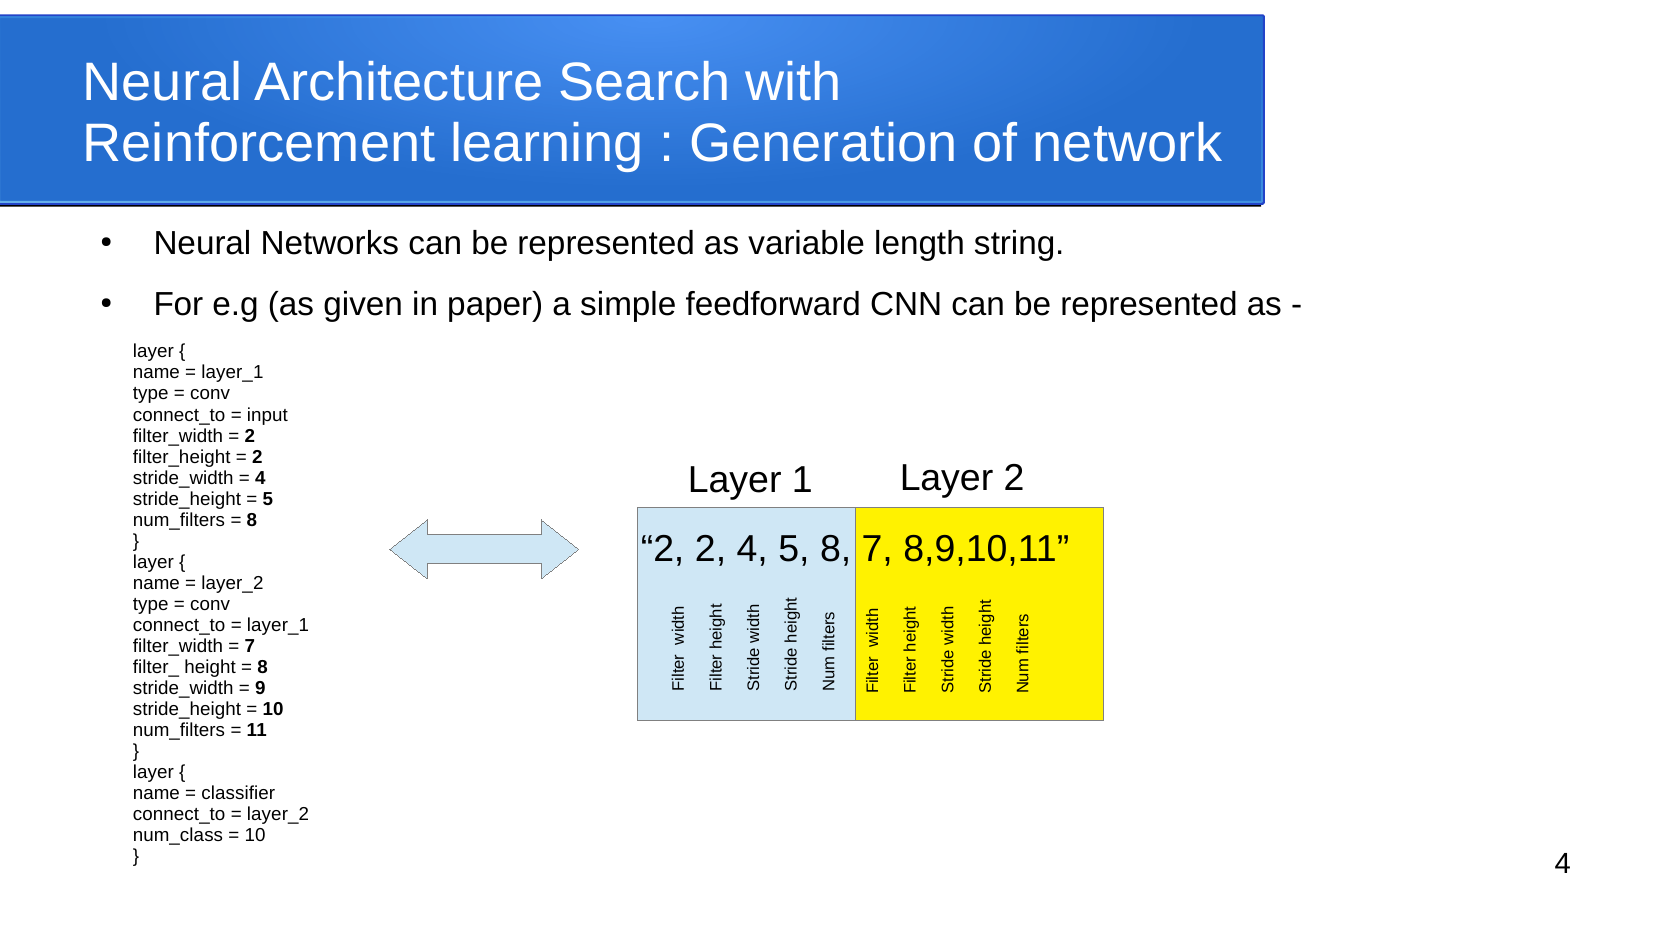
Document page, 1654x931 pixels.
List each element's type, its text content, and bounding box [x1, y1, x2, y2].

text_box Filter width Filter height Stride width Stride height Num filters [661, 576, 846, 707]
text_box Filter width Filter height Stride width Stride height Num filters [855, 578, 1040, 709]
title Neural Architecture Search with Reinforcement learning : Generation of network [82, 21, 1235, 204]
text_box Layer 1 [673, 451, 828, 508]
text_box Layer 2 [885, 448, 1040, 506]
text_box layer { name = layer_1 type = conv connect_to = input filter_width = 2 filter_height = 2 stride_width = 4 stride_height = 5 num_filters = 8 } layer { name = layer_2 type = conv connect_to = layer_1 filter_width = 7 filter_ height = 8 stride_width = 9 stride_height = 10 num_filters = 11 } layer { name = classifier connect_to = layer_2 num_class = 10 } [118, 333, 343, 875]
text_box “2, 2, 4, 5, 8, 7, 8,9,10,11” [625, 519, 1123, 577]
text_box [389, 519, 579, 579]
list Neural Networks can be represented as variable length string. For e.g (as given in paper) a simple feedforward CNN can be represented as - [82, 224, 1571, 764]
